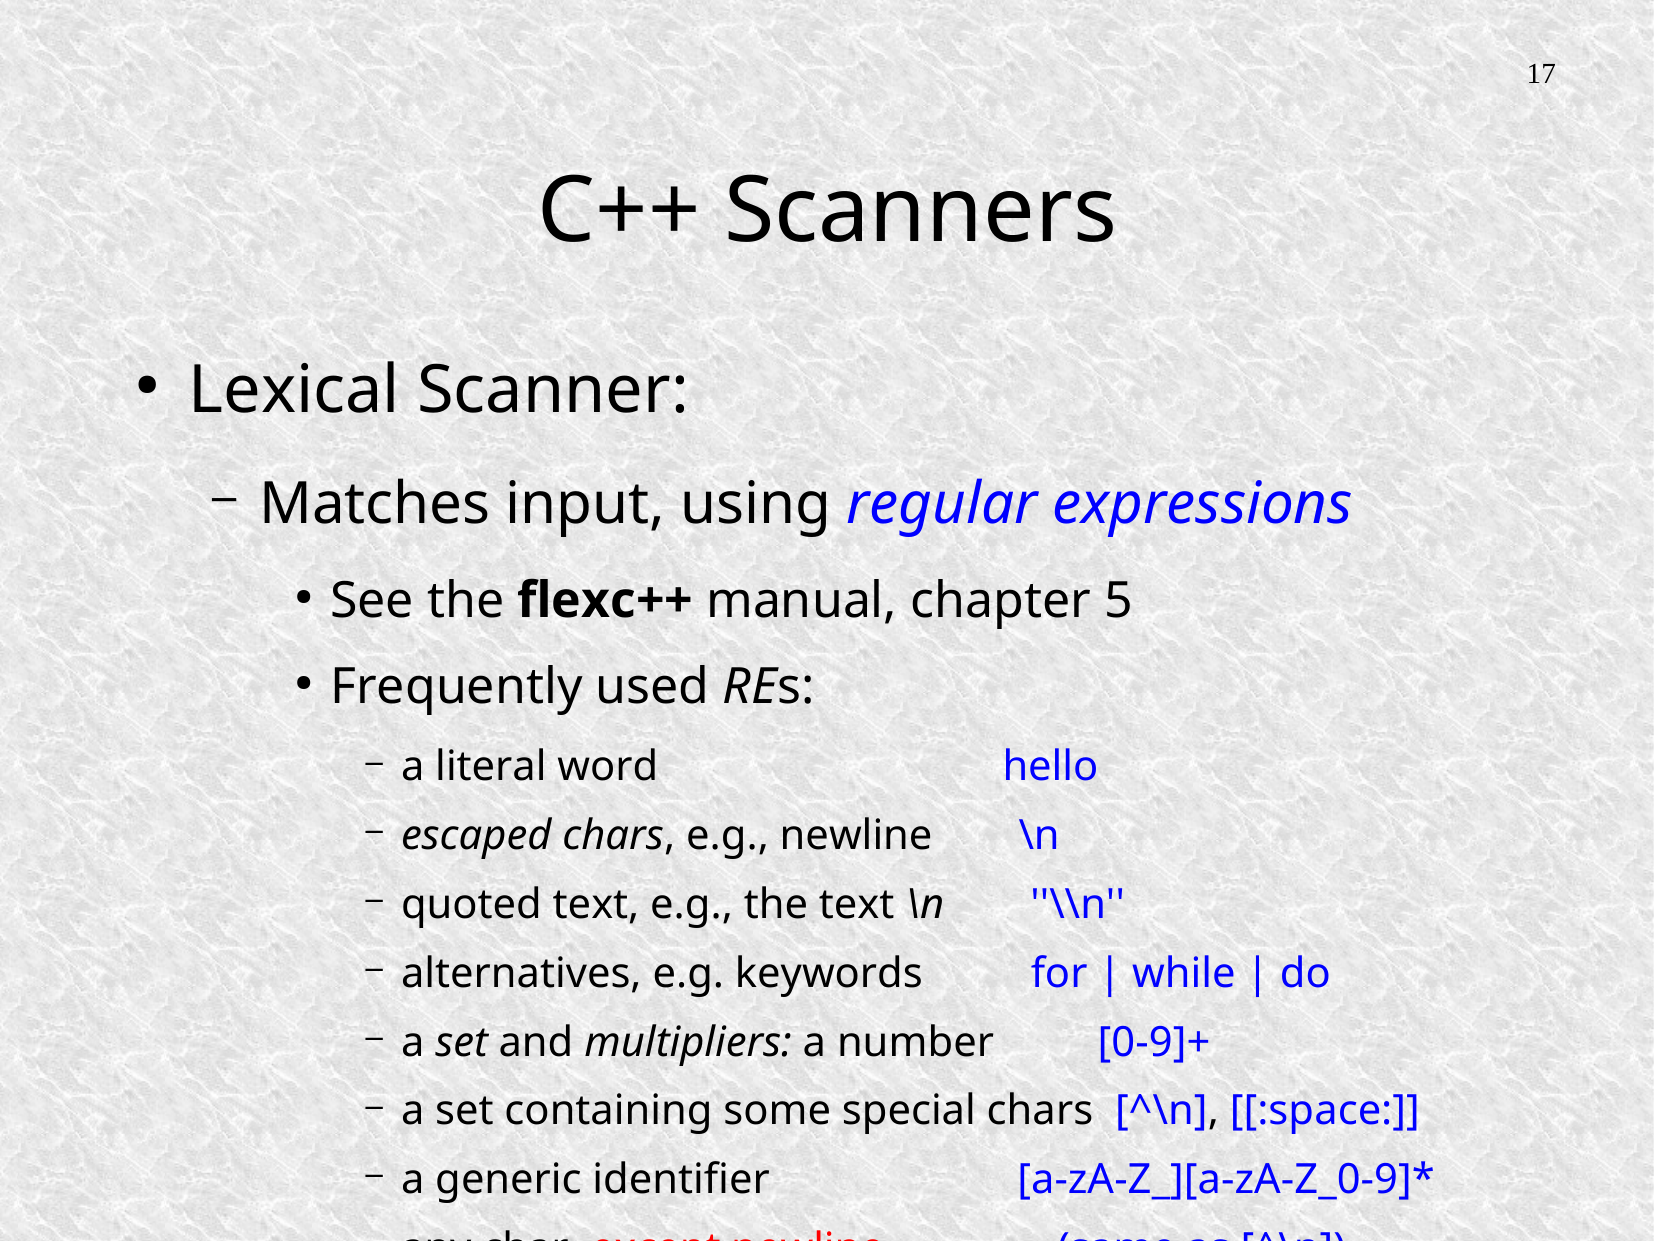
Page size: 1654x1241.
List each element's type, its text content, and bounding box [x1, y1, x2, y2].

list Lexical Scanner: Matches input, using regular expressions See the flexc++ manual, chapter 5 Frequently used REs: a literal word hello escaped chars, e.g., newline \n quoted text, e.g., the text \n ''\\n'' alternatives, e.g. keywords for | while | do a set and multipliers: a number [0-9]+ a set containing some special chars [^\n], [[:space:]] a generic identifier [a-zA-Z_][a-zA-Z_0-9]* any char. except newline . (same as [^\n]) [117, 340, 1601, 1241]
title C++ Scanners [121, 102, 1534, 311]
picture [0, 0, 1654, 1241]
